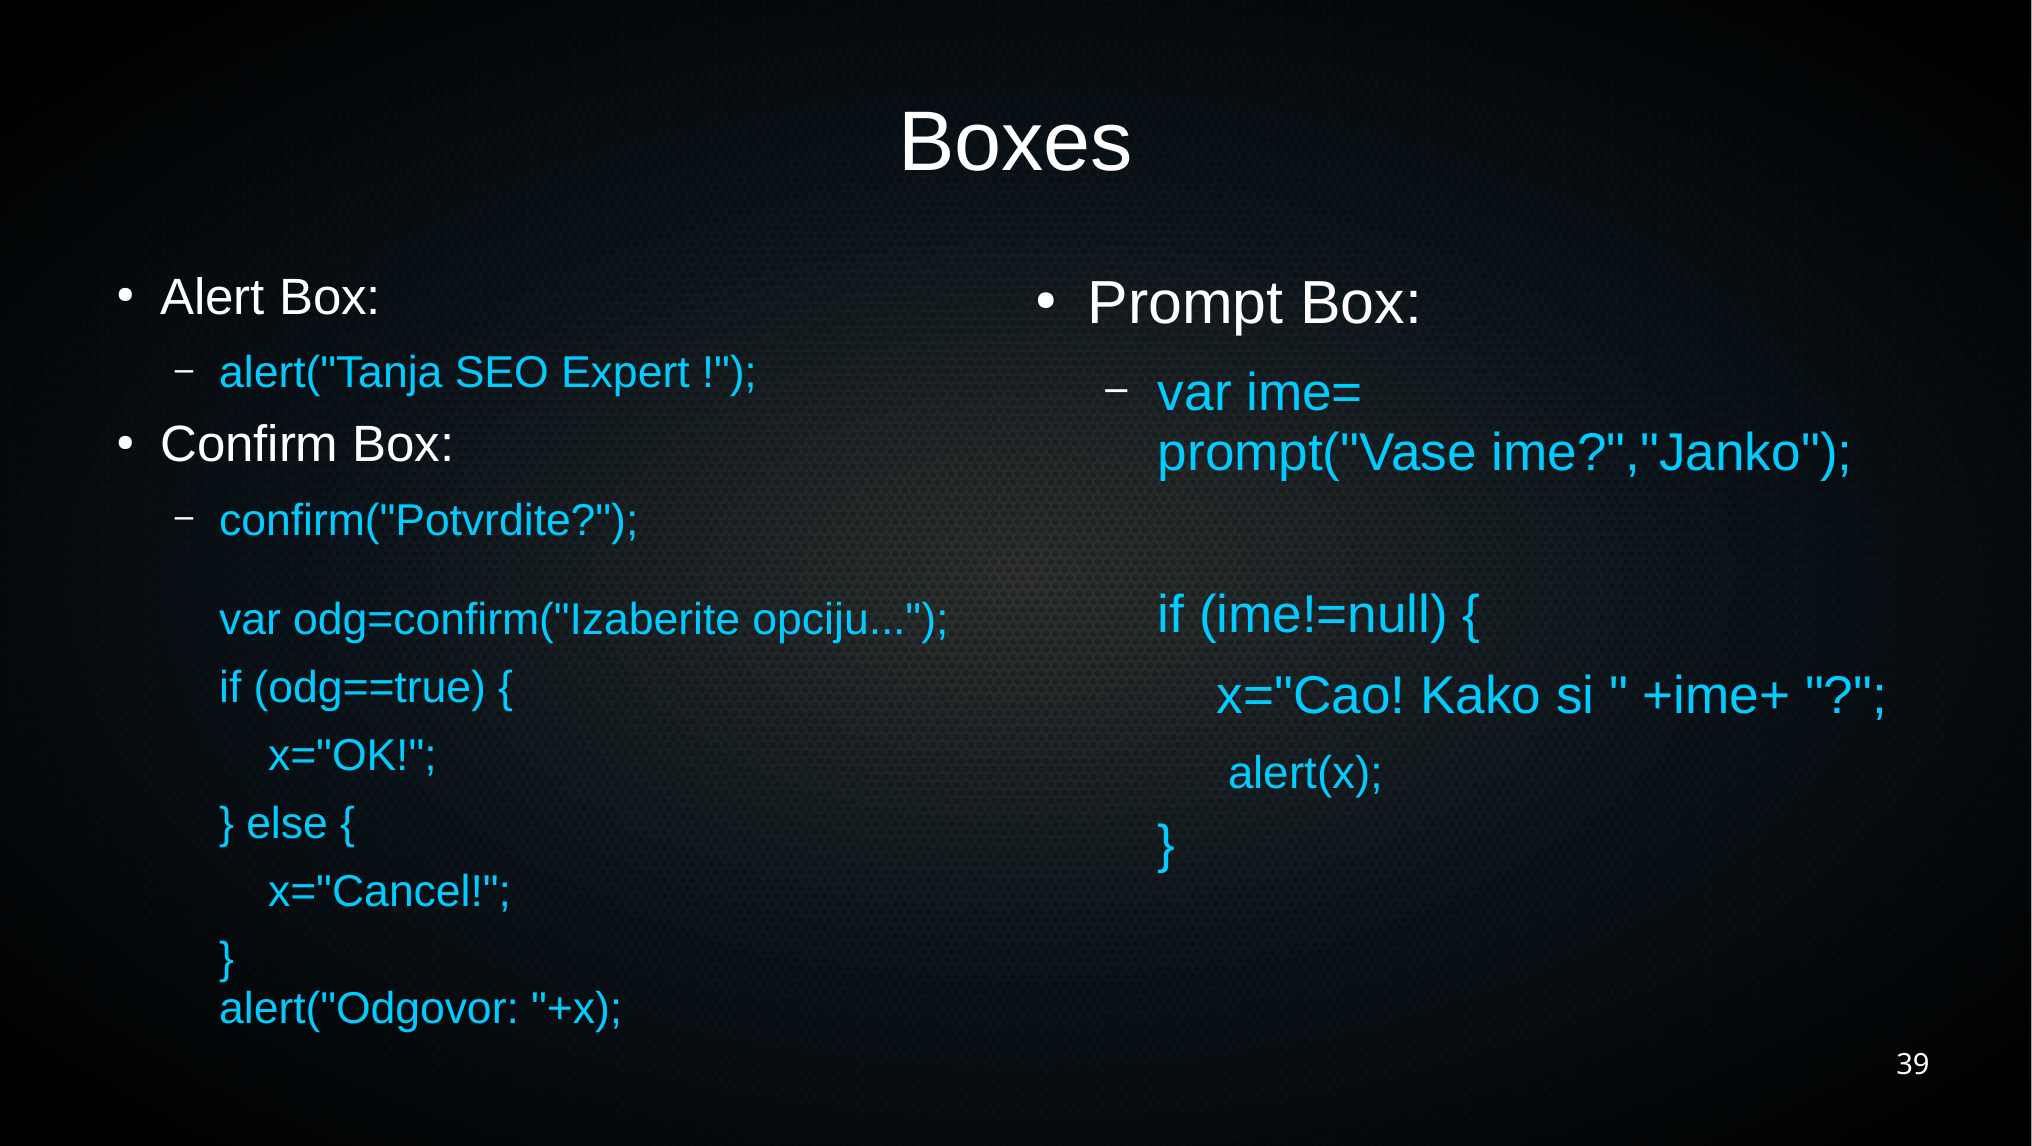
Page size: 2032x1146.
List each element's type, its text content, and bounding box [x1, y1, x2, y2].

picture [0, 0, 2032, 1146]
list Alert Box: alert("Tanja SEO Expert !"); Confirm Box: confirm("Potvrdite?"); var odg=confirm("Izaberite opciju..."); if (odg==true) { x="OK!"; } else { x="Cancel!"; } alert("Odgovor: "+x); [101, 268, 974, 1075]
list Prompt Box: var ime= prompt("Vase ime?","Janko"); if (ime!=null) { x="Cao! Kako si " +ime+ "?"; alert(x); } [1017, 268, 1891, 933]
title Boxes [101, 45, 1930, 237]
